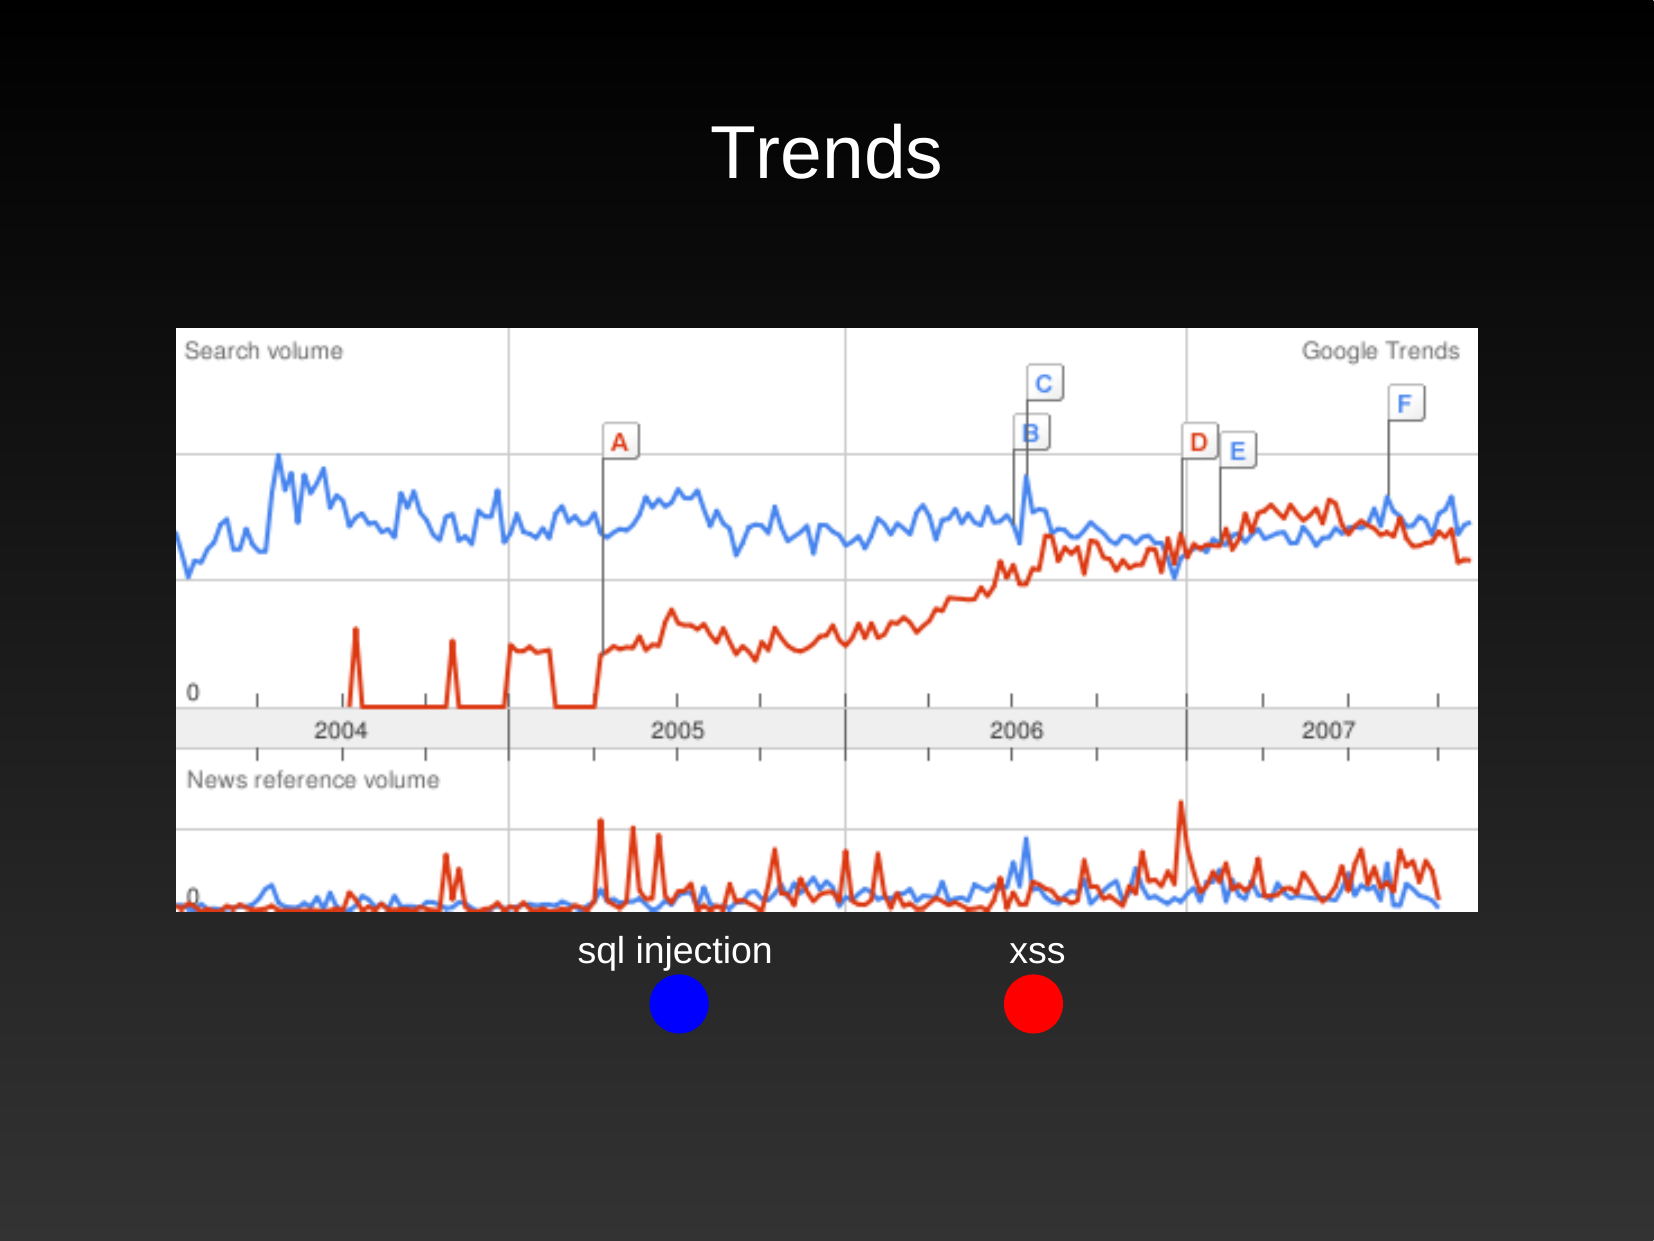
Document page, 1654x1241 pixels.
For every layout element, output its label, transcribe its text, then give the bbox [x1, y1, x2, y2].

text_box sql injection xss [488, 921, 1162, 979]
text_box [1003, 974, 1064, 1034]
title Trends [82, 49, 1571, 257]
picture [176, 328, 1478, 912]
text_box [649, 974, 709, 1034]
